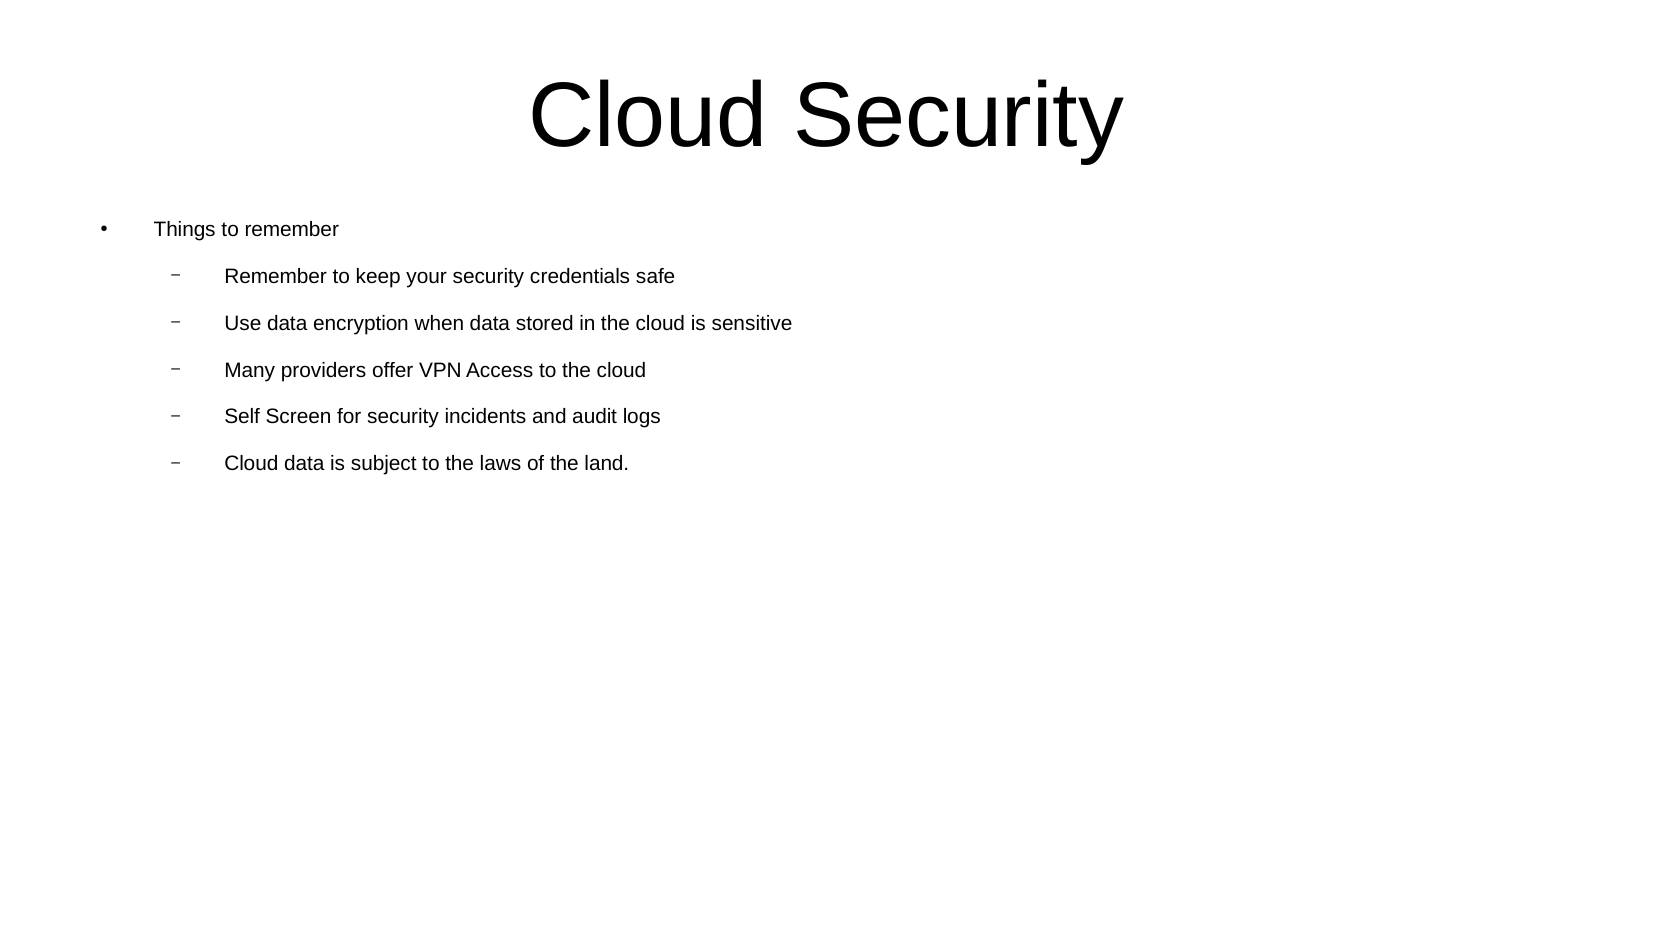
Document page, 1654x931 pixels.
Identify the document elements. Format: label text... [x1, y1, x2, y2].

list Things to remember Remember to keep your security credentials safe Use data encryption when data stored in the cloud is sensitive Many providers offer VPN Access to the cloud Self Screen for security incidents and audit logs Cloud data is subject to the laws of the land. [82, 217, 1571, 758]
title Cloud Security [82, 37, 1571, 193]
